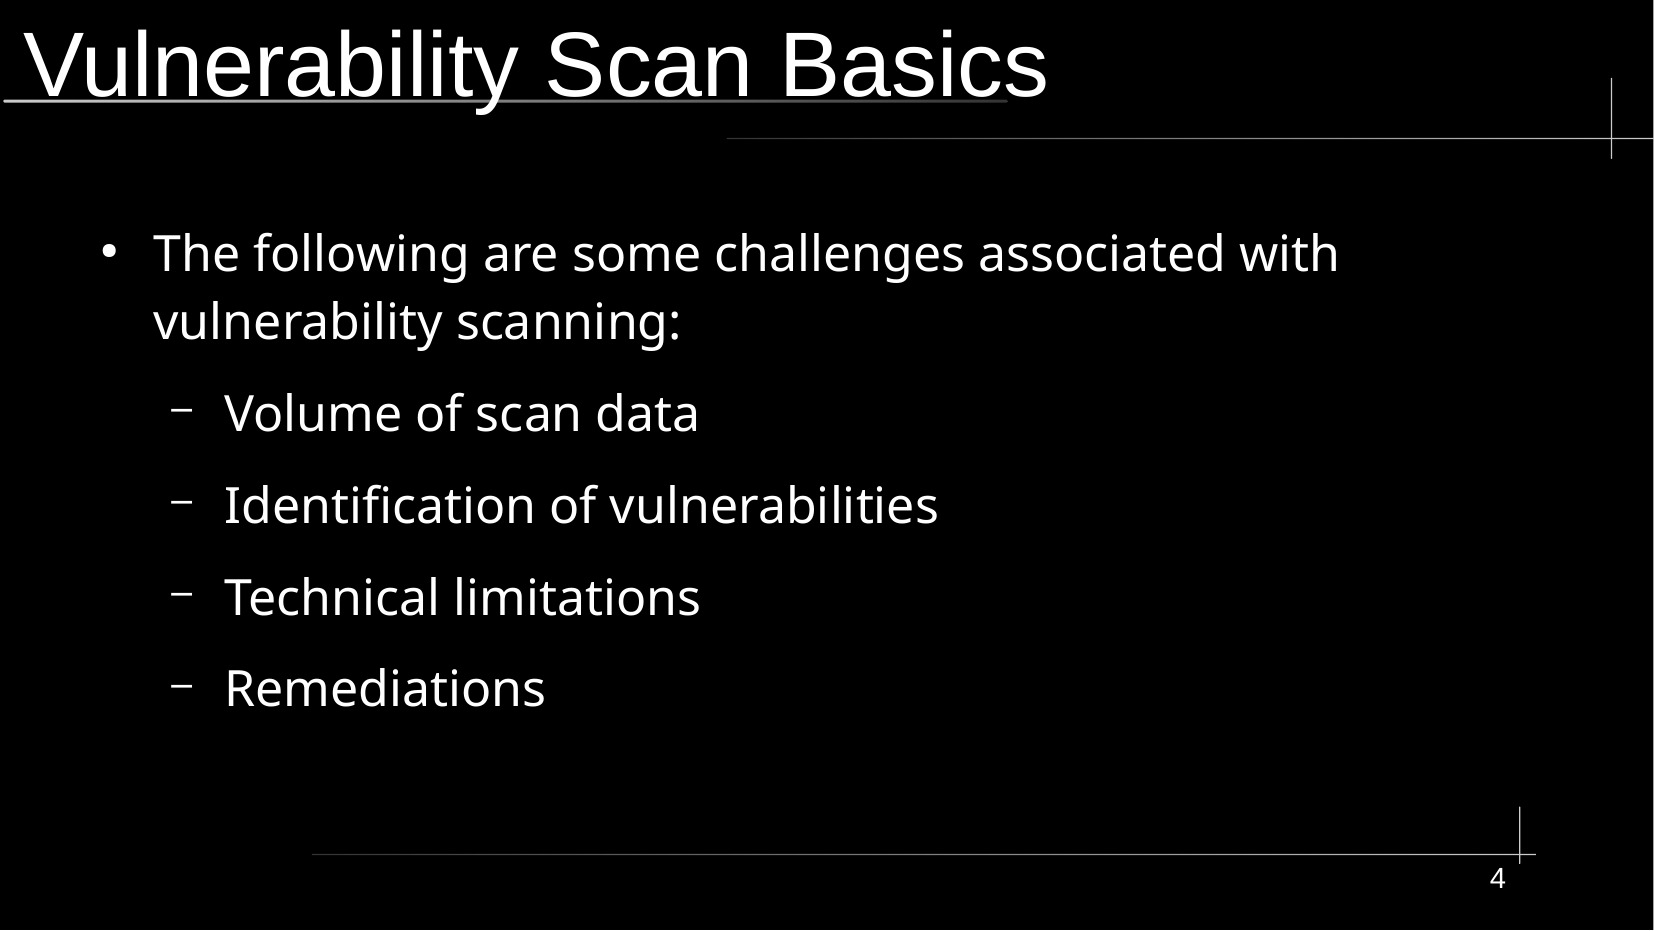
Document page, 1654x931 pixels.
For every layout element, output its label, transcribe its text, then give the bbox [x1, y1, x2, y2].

list The following are some challenges associated with vulnerability scanning: Volume of scan data Identification of vulnerabilities Technical limitations Remediations [82, 217, 1571, 758]
title Vulnerability Scan Basics [23, 11, 1589, 119]
